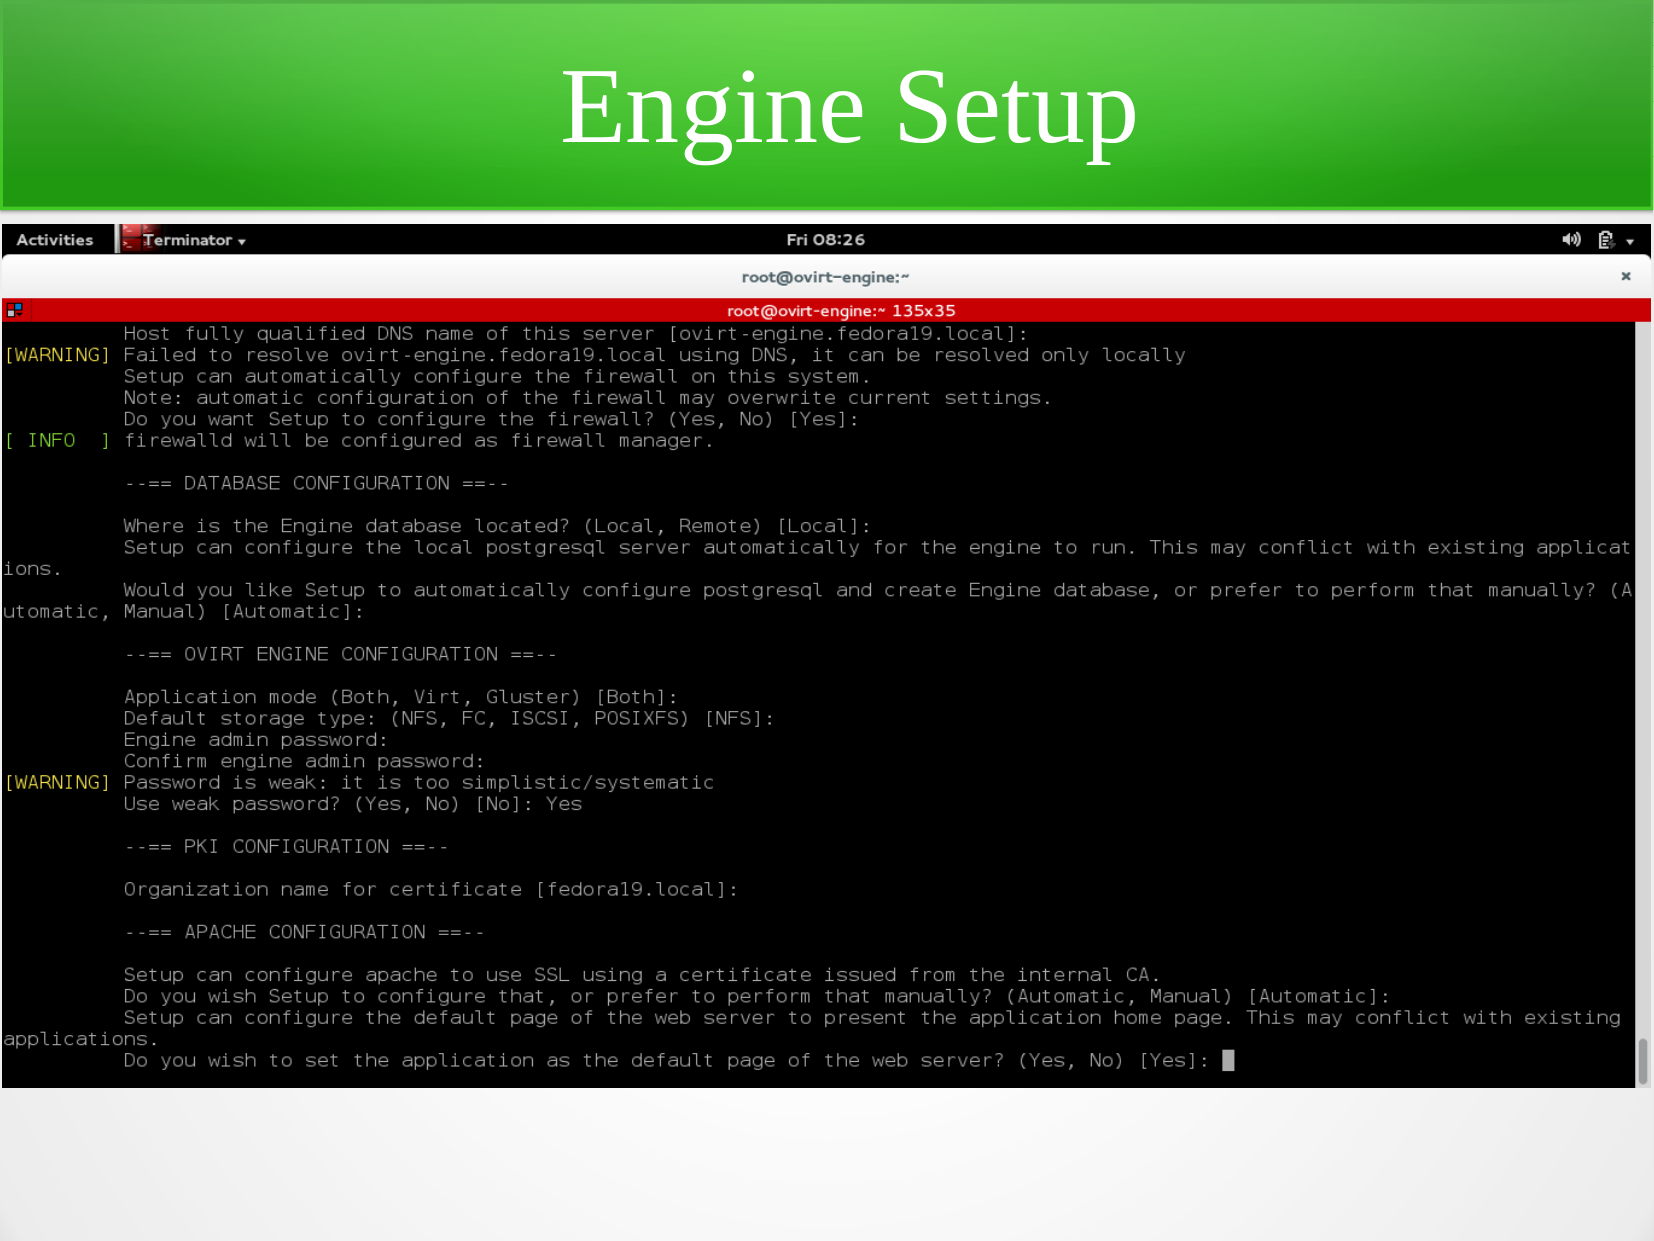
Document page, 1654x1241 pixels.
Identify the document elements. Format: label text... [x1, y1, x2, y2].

picture [2, 224, 1651, 1088]
title Engine Setup [86, 11, 1576, 200]
